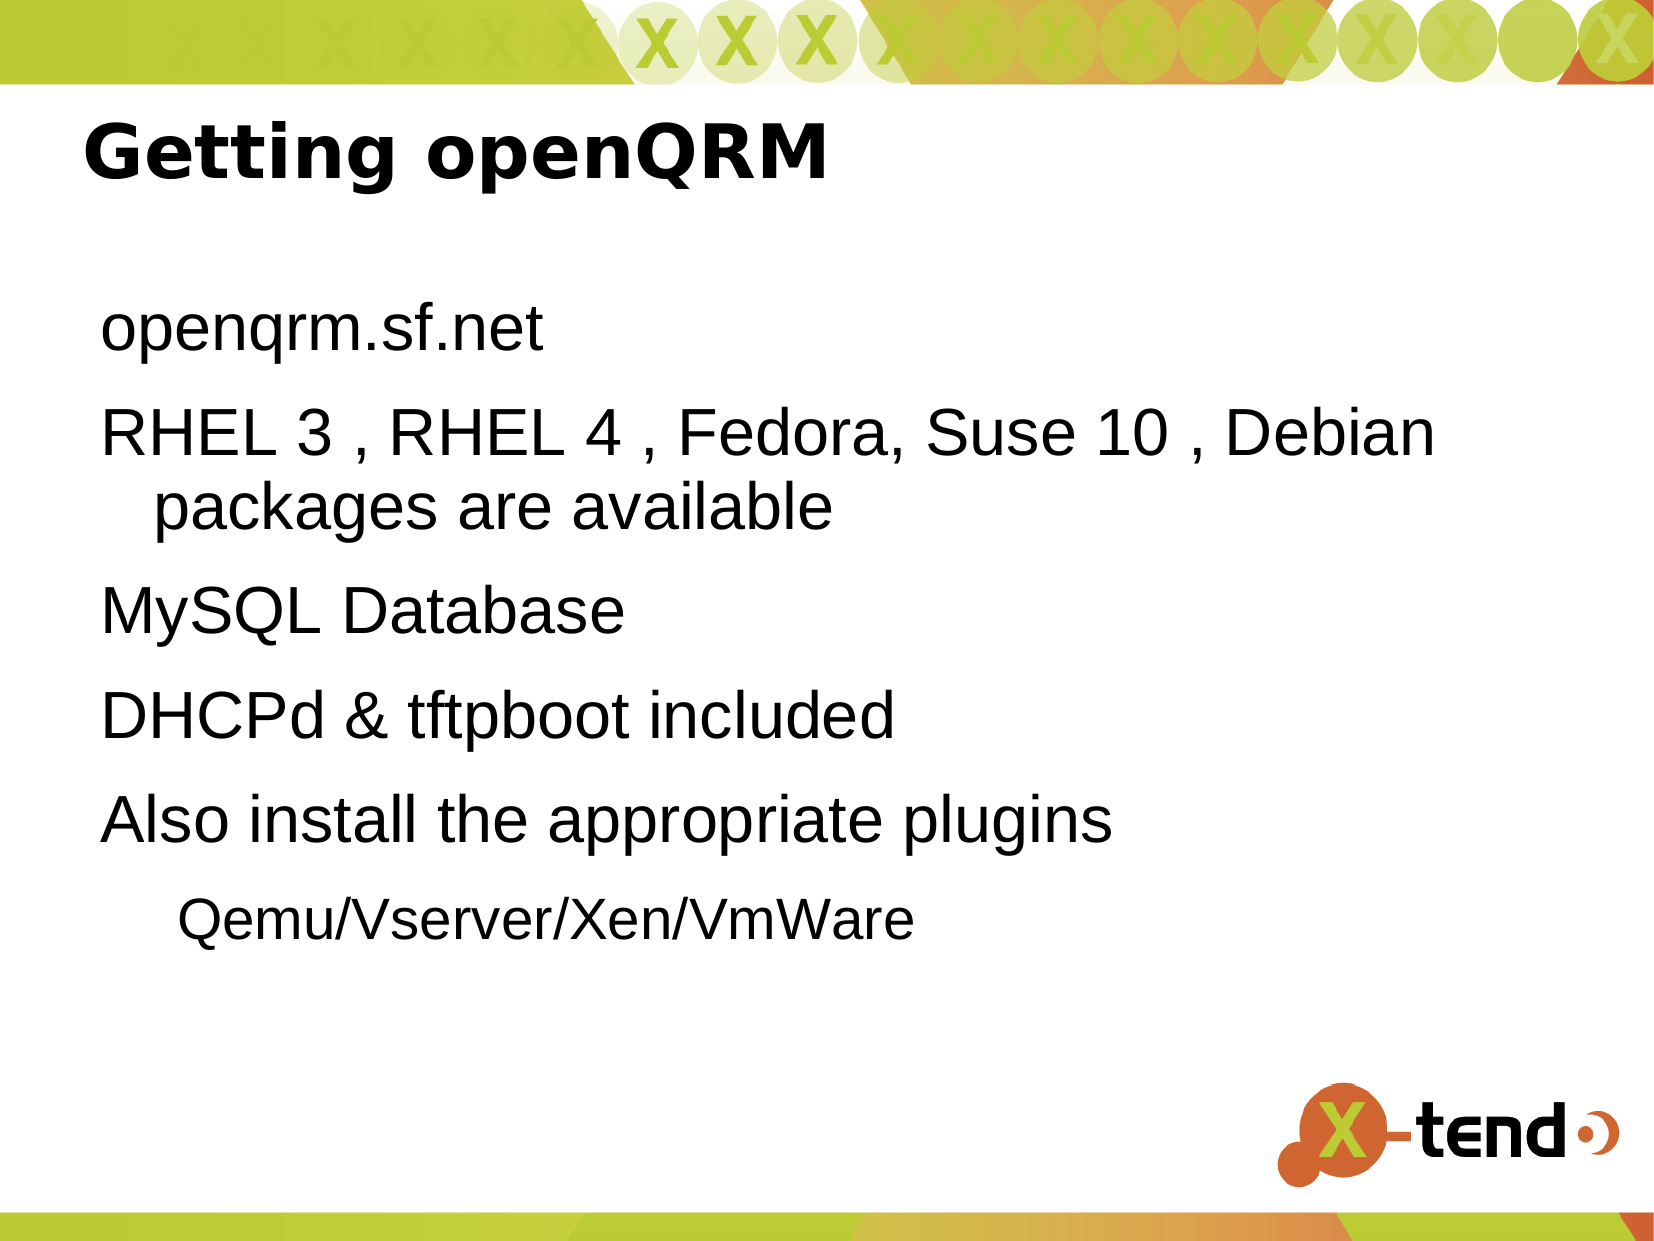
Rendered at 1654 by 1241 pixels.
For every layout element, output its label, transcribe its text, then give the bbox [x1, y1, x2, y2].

picture [0, 0, 1654, 1241]
title Getting openQRM [82, 49, 1571, 257]
list openqrm.sf.net RHEL 3 , RHEL 4 , Fedora, Suse 10 , Debian packages are available MySQL Database DHCPd & tftpboot included Also install the appropriate plugins Qemu/Vserver/Xen/VmWare [82, 290, 1571, 1121]
